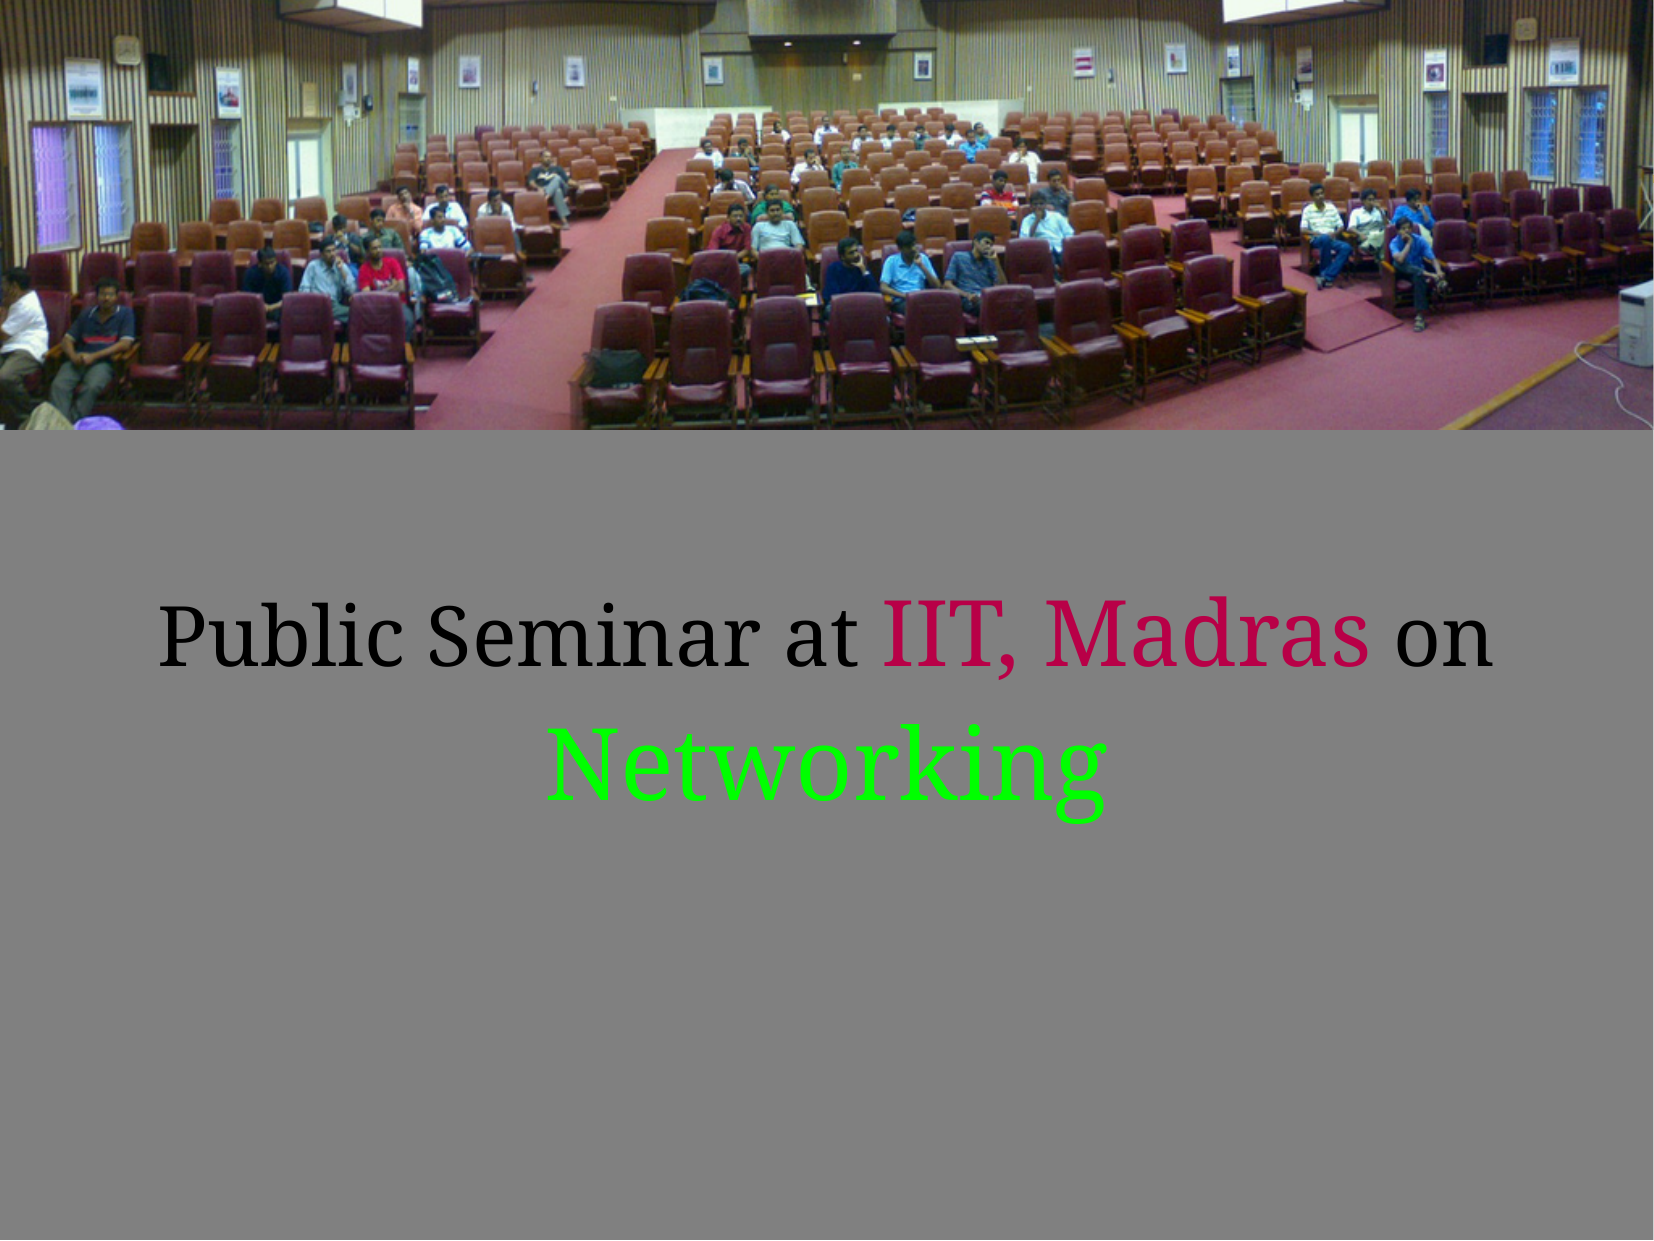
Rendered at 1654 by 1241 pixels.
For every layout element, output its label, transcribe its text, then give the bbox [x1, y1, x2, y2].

picture [0, 0, 1654, 430]
subtitle Public Seminar at IIT, Madras on Networking [82, 430, 1571, 1109]
